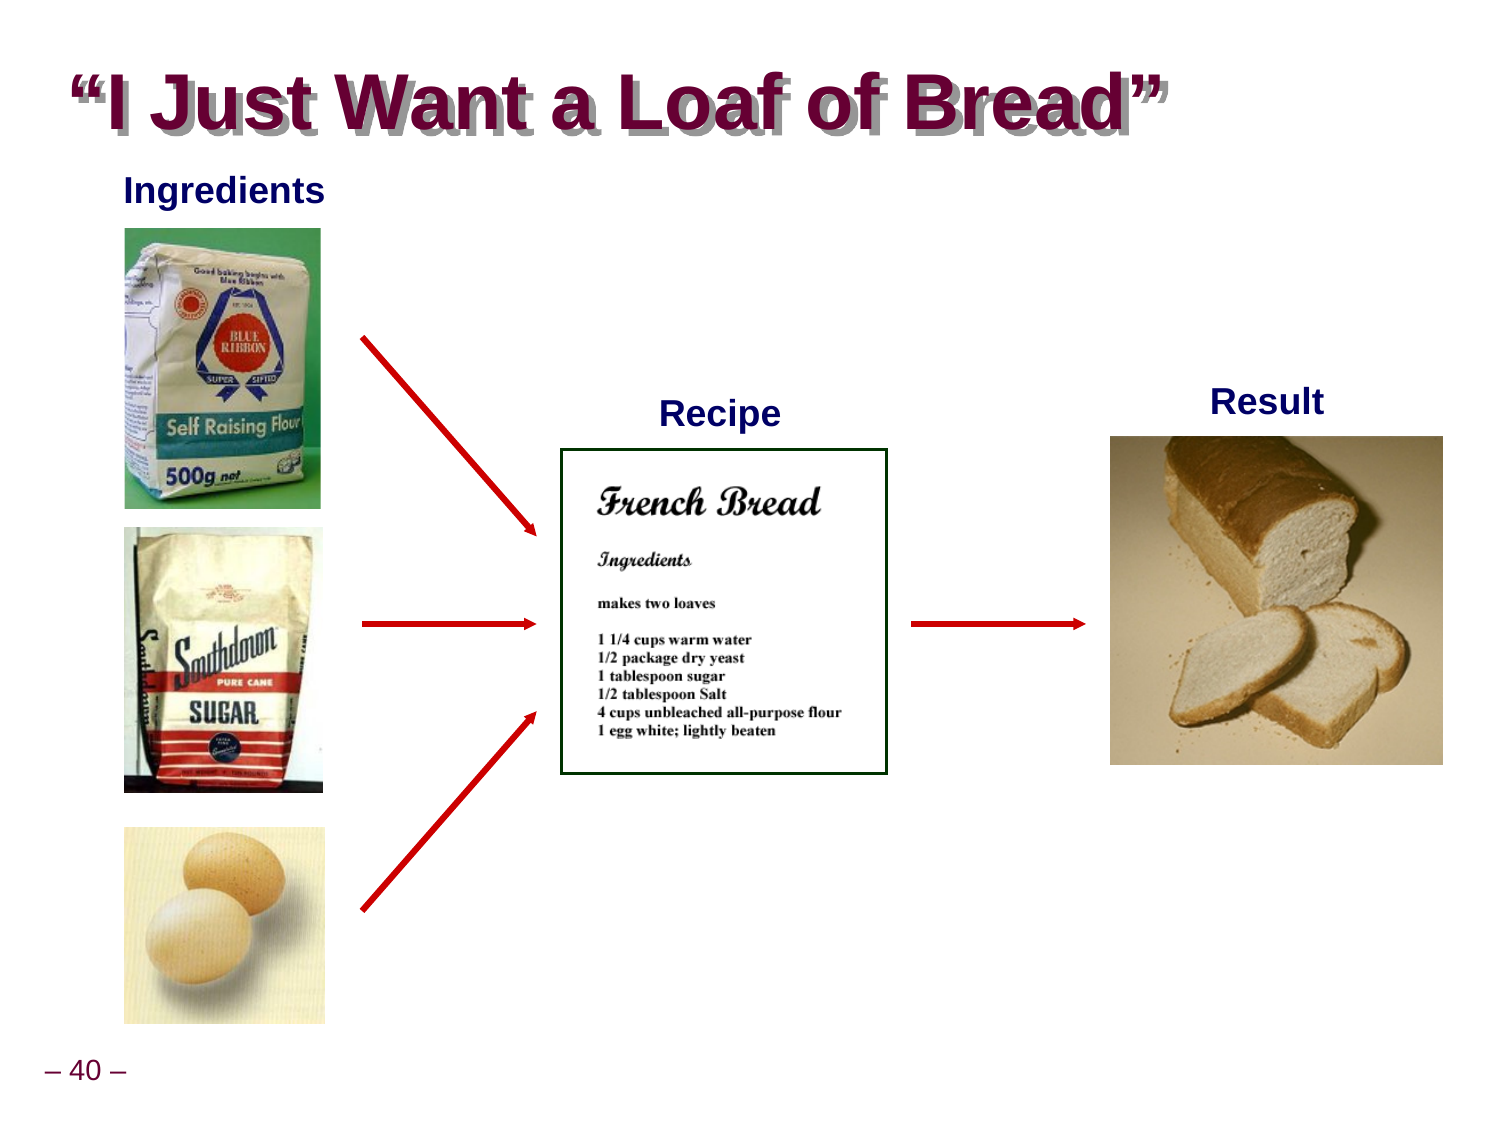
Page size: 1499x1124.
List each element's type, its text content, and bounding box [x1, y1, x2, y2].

text_box Result [1202, 374, 1333, 430]
picture [1110, 436, 1443, 765]
text_box Recipe [651, 386, 790, 443]
text_box Ingredients [115, 163, 334, 219]
title “I Just Want a Loaf of Bread” [66, 40, 1495, 169]
picture [586, 474, 859, 757]
picture [124, 228, 321, 509]
picture [124, 527, 323, 793]
picture [124, 827, 325, 1024]
